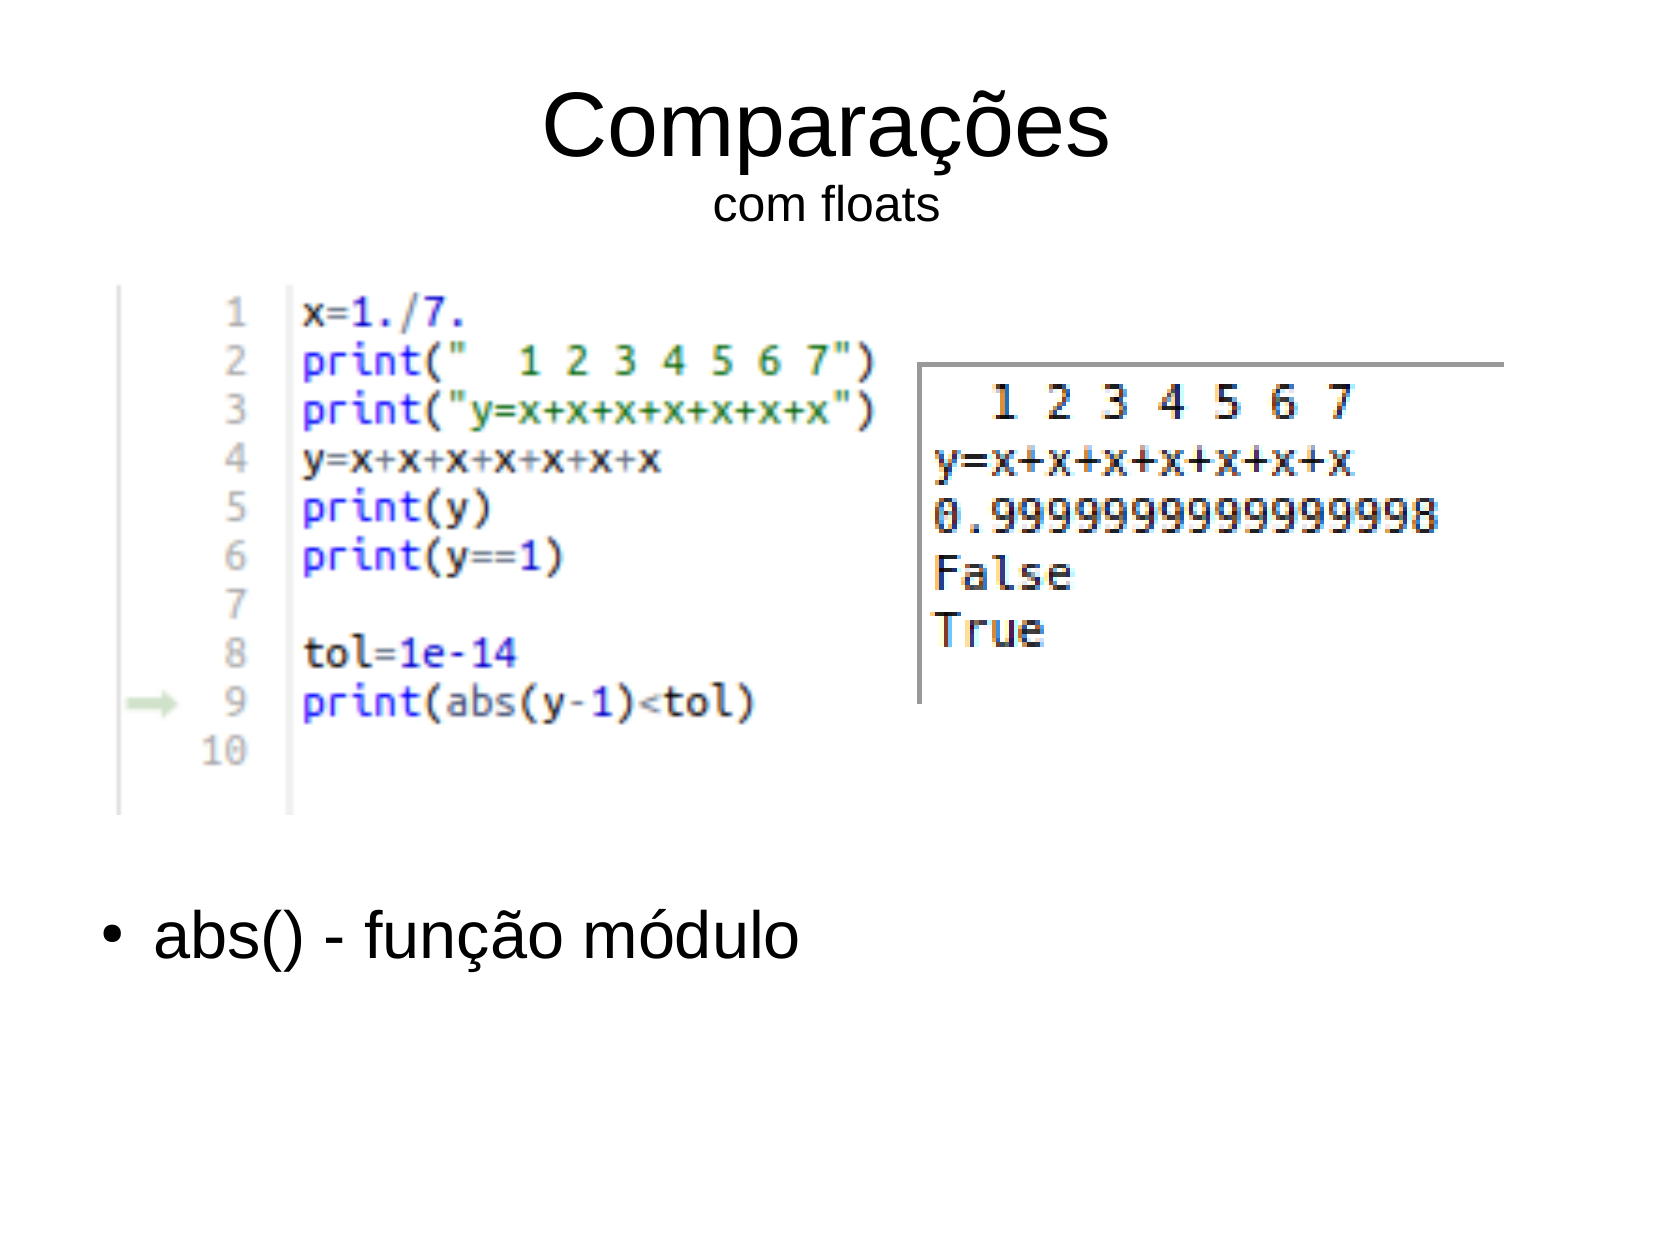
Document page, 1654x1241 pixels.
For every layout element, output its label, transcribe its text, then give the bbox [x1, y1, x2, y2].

title Comparações com floats [82, 49, 1571, 257]
picture [92, 264, 1504, 815]
list abs() - função módulo [82, 897, 1571, 1116]
